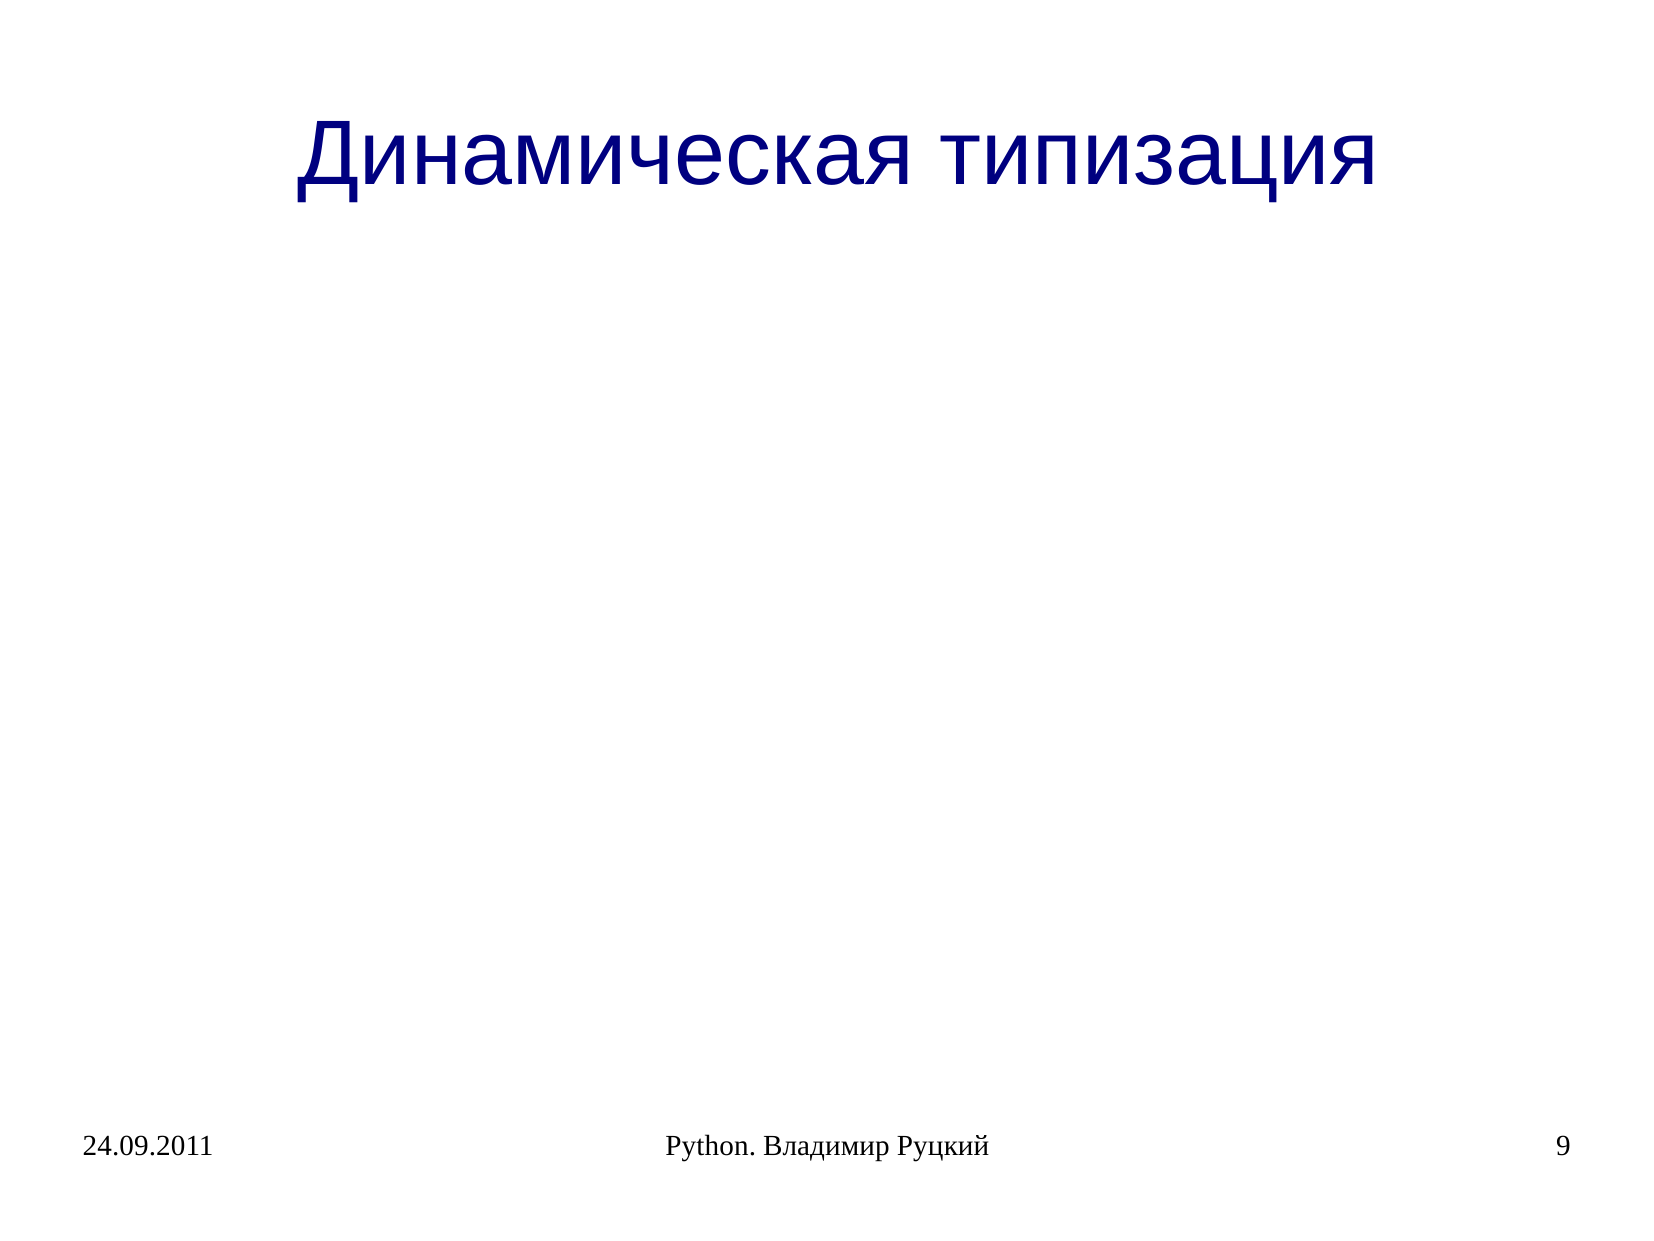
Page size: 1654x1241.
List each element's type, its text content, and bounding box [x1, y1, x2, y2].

title Динамическая типизация [82, 49, 1571, 257]
